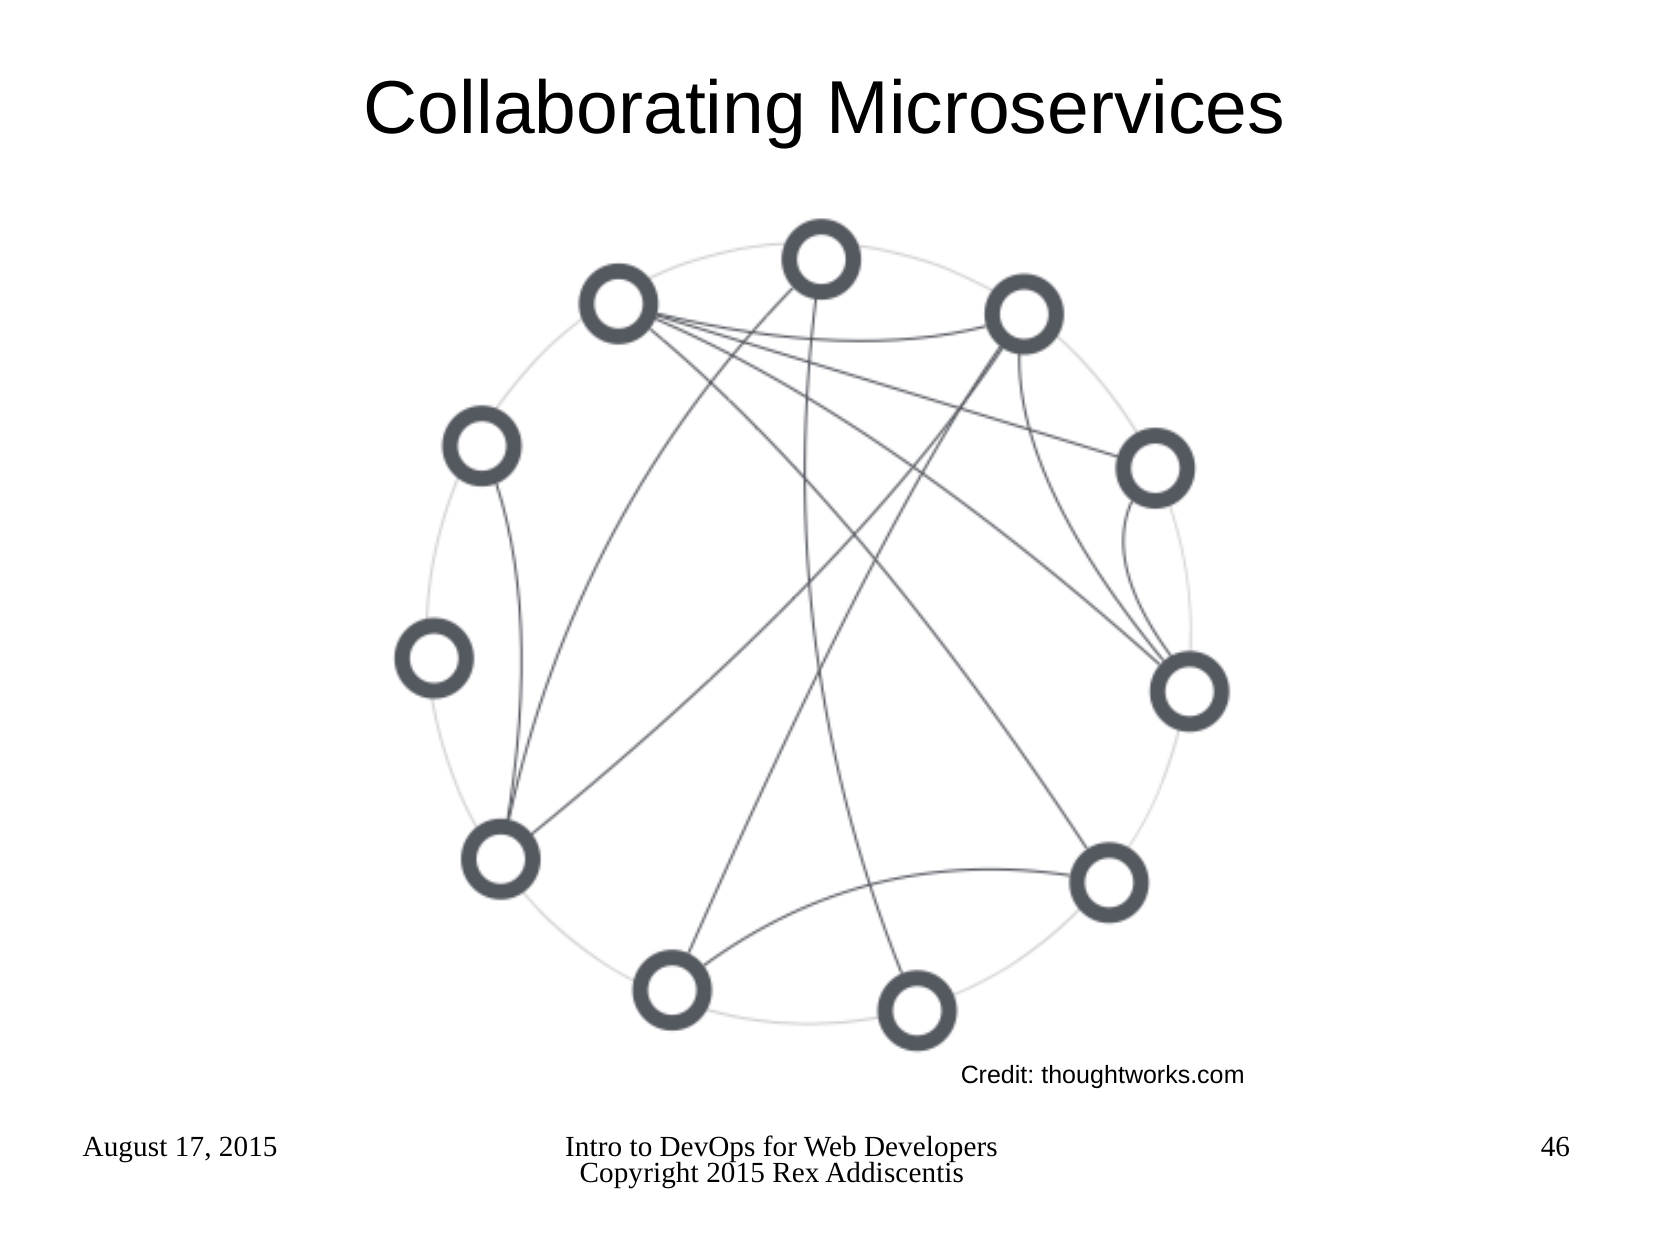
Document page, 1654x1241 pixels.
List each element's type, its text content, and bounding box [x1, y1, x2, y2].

picture [360, 217, 1246, 1058]
title Collaborating Microservices [80, 49, 1569, 166]
title Credit: thoughtworks.com [360, 1058, 1246, 1098]
